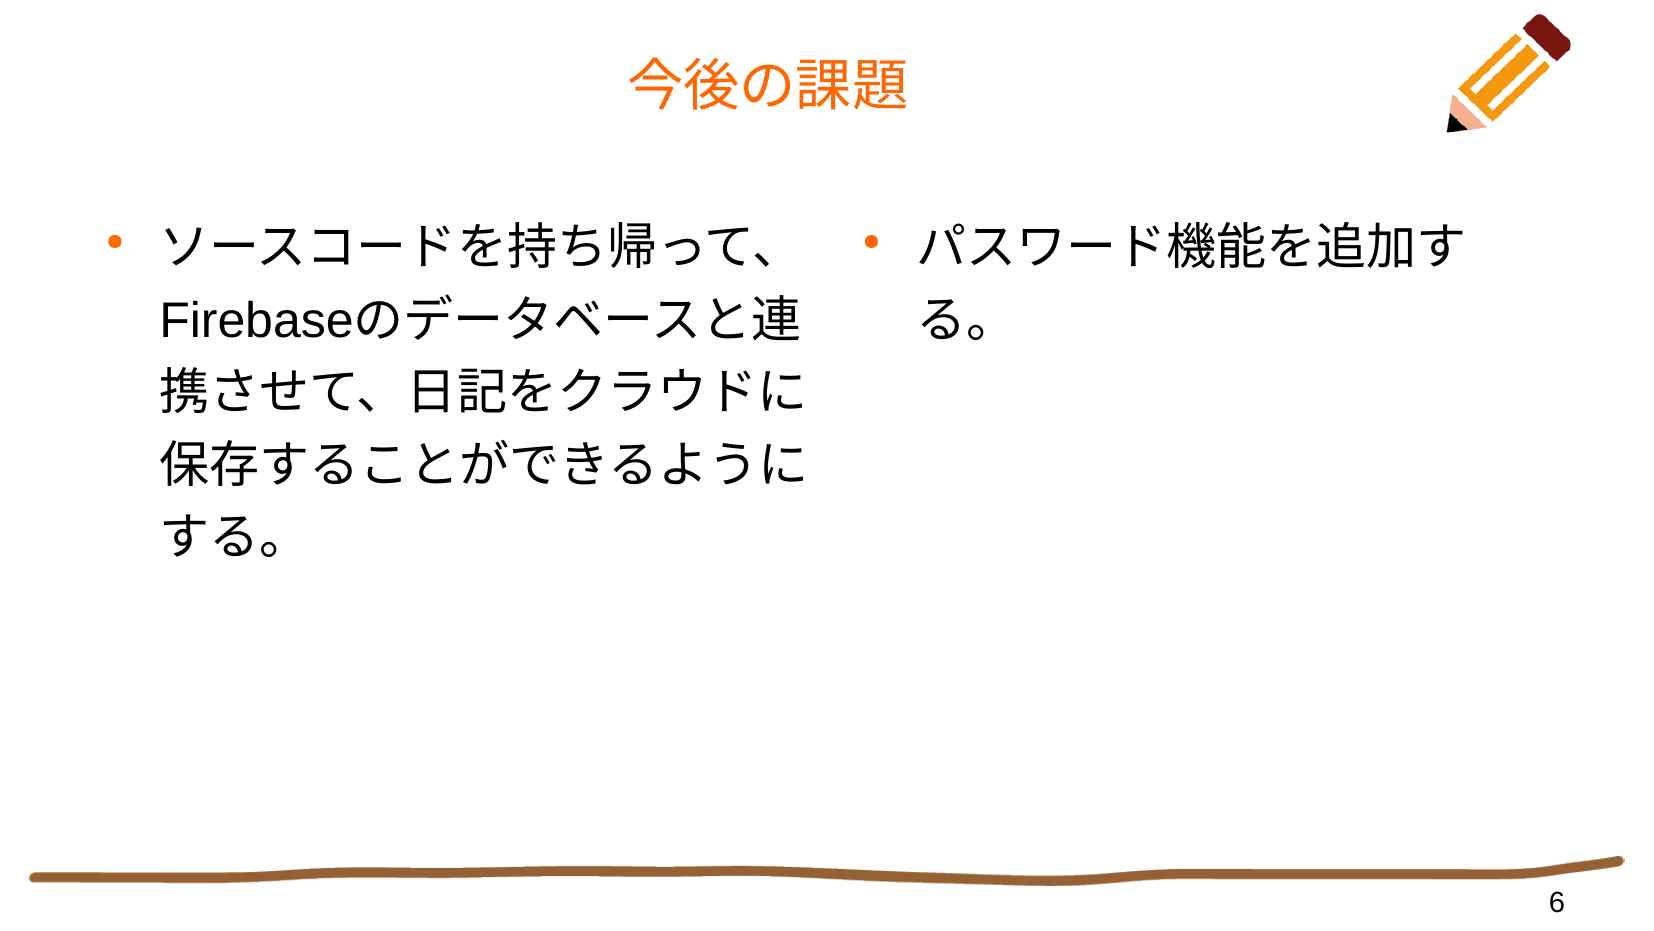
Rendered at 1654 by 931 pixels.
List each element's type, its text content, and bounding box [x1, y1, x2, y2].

list ソースコードを持ち帰って、Firebaseのデータベースと連携させて、日記をクラウドに保存することができるようにする。 [88, 206, 809, 857]
picture [1446, 14, 1571, 133]
title 今後の課題 [88, 29, 1447, 133]
picture [29, 856, 1625, 886]
list パスワード機能を追加する。 [845, 206, 1566, 857]
